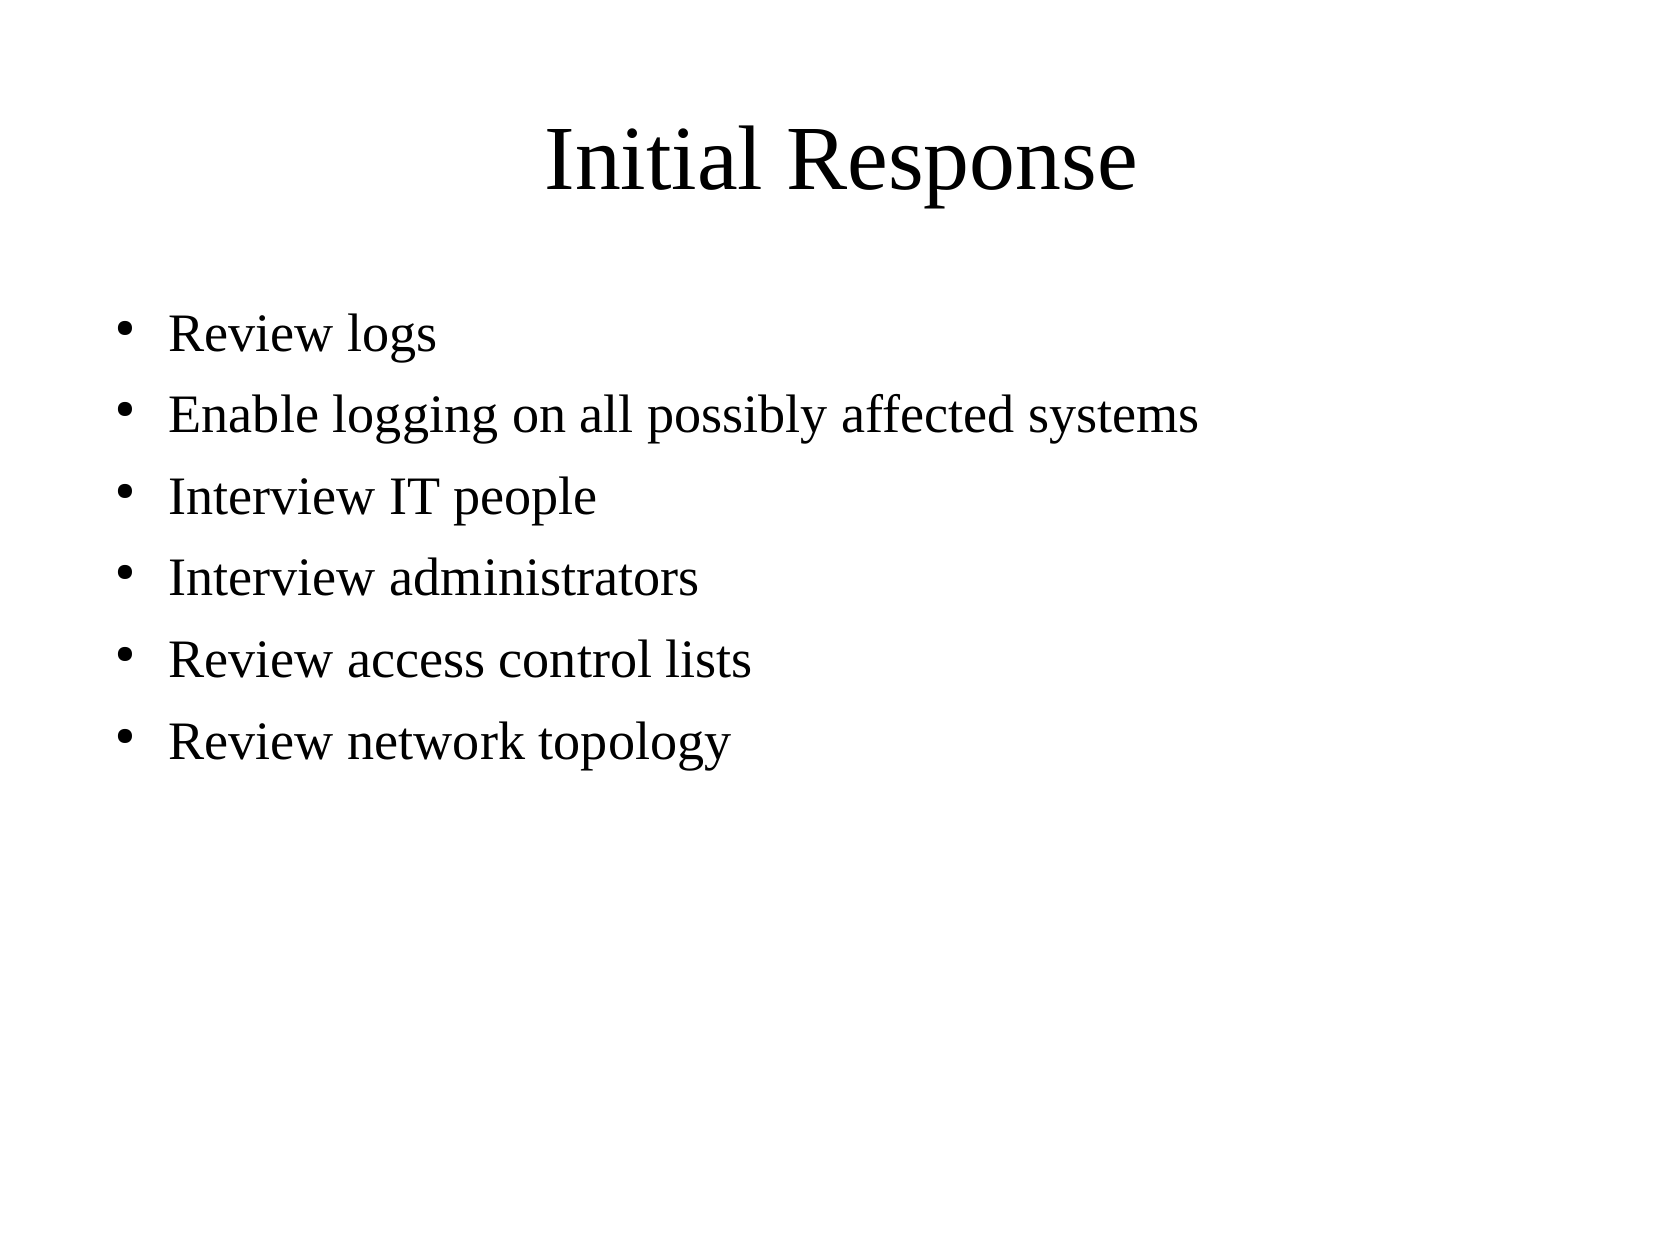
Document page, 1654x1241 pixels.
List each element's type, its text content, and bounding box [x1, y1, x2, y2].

list Review logs Enable logging on all possibly affected systems Interview IT people Interview administrators Review access control lists Review network topology [82, 289, 1571, 1108]
title Initial Response [82, 49, 1571, 257]
